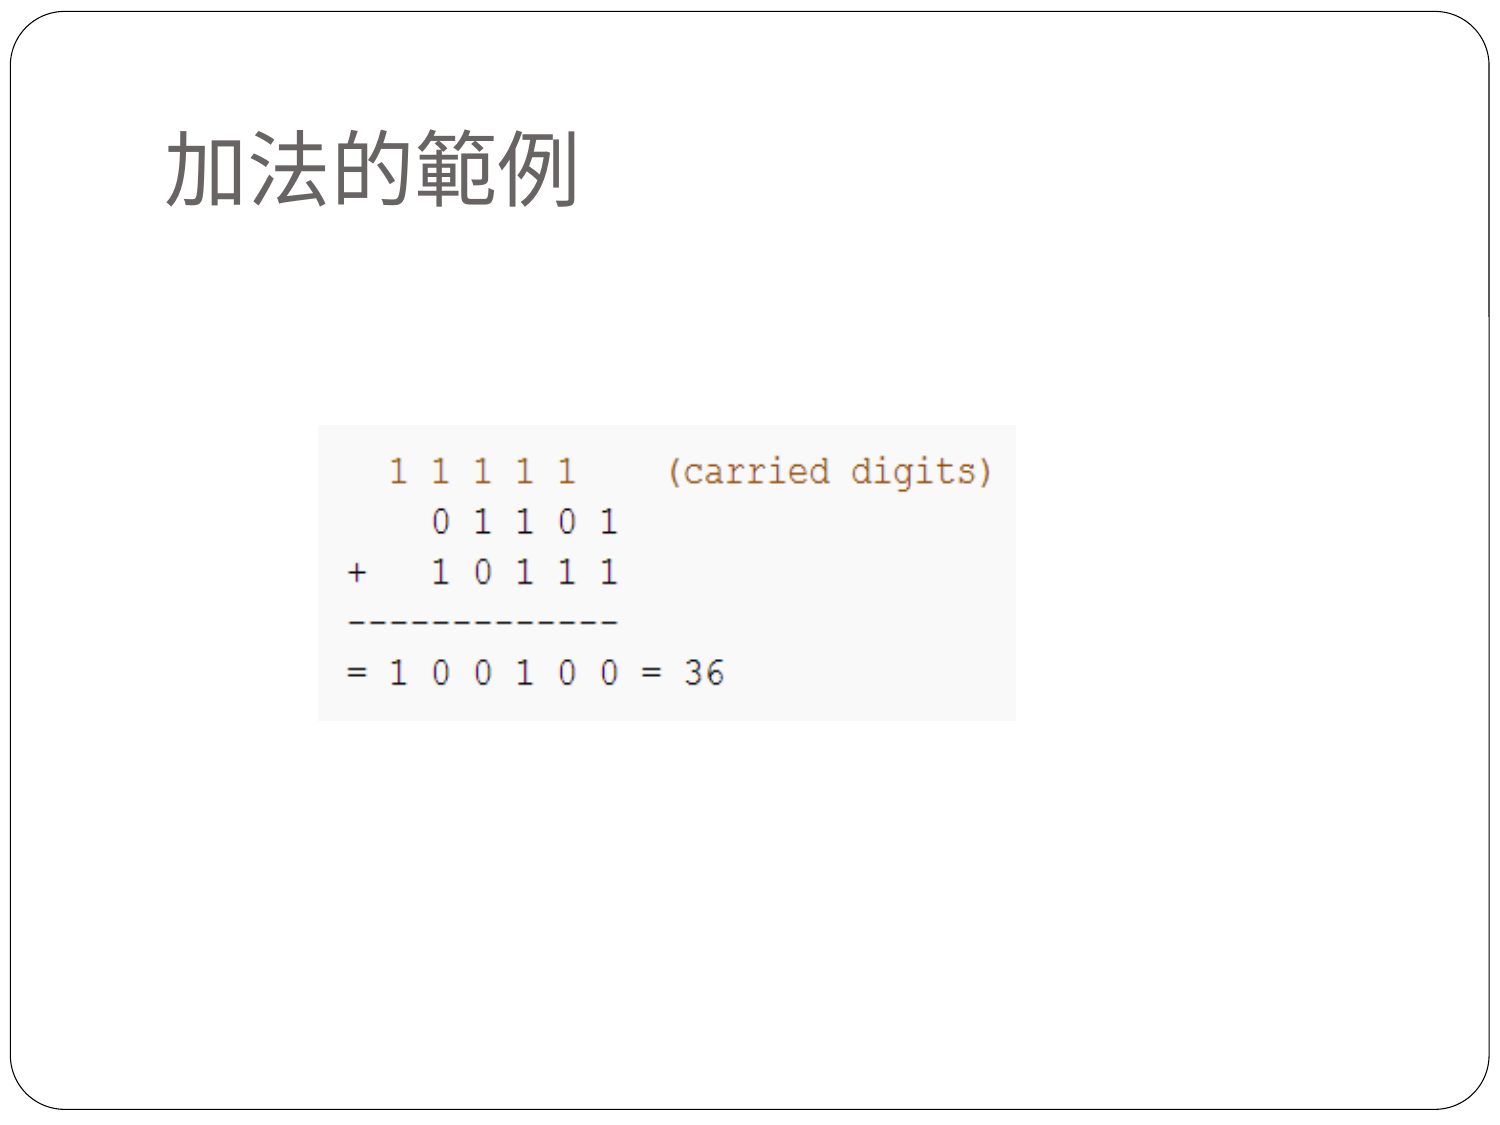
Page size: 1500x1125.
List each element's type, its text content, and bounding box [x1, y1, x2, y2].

picture [318, 425, 1016, 721]
title 加法的範例 [150, 9, 1426, 233]
